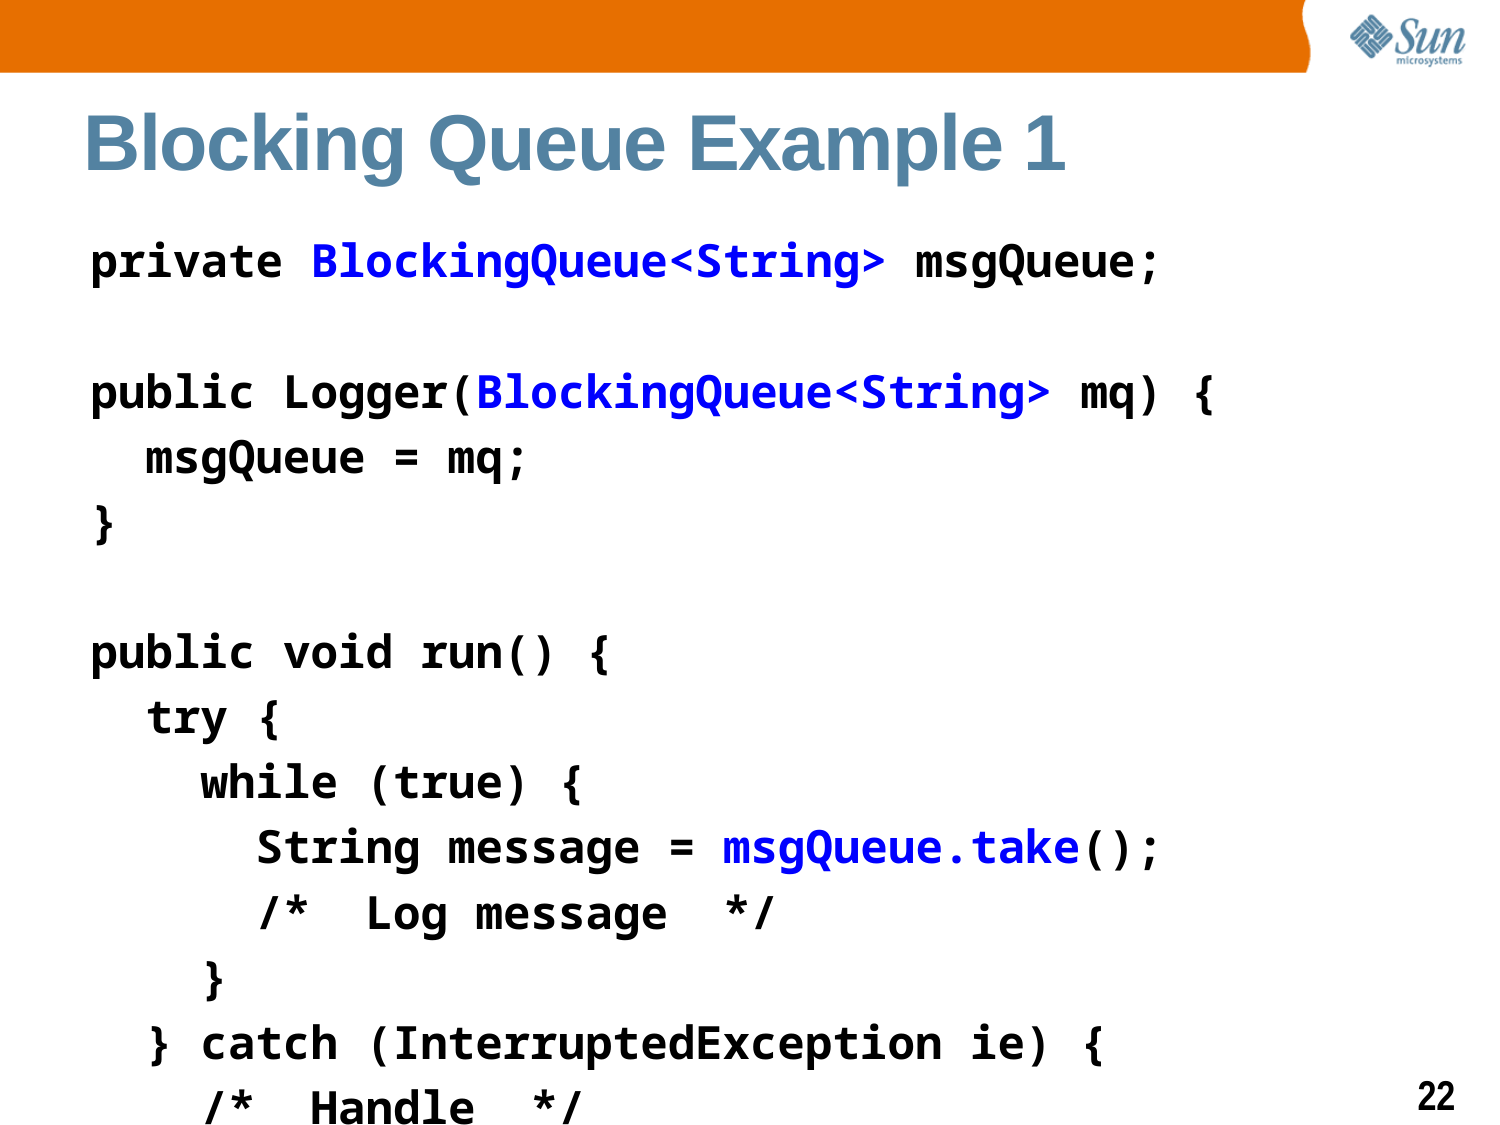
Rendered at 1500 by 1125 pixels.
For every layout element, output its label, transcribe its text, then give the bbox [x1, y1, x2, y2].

text_box private BlockingQueue<String> msgQueue; public Logger(BlockingQueue<String> mq) { msgQueue = mq; } public void run() { try { while (true) { String message = msgQueue.take(); /* Log message */ } } catch (InterruptedException ie) { /* Handle */ } } [90, 235, 1271, 1125]
picture [0, 0, 1500, 75]
title Blocking Queue Example 1 [83, 106, 1446, 249]
